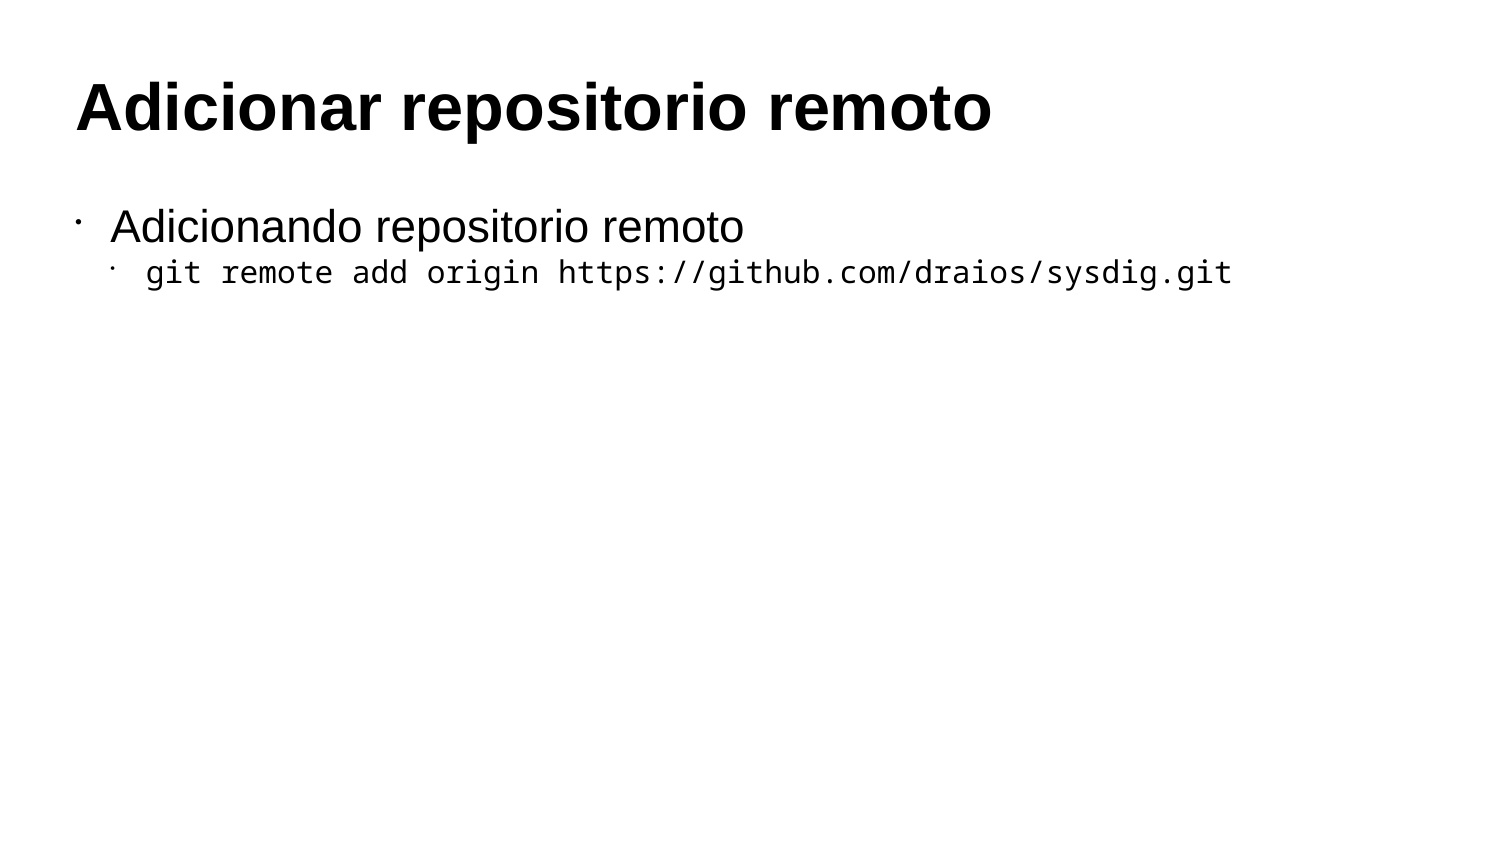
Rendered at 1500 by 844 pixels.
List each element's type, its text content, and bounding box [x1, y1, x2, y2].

text_box Adicionar repositorio remoto [75, 33, 1425, 175]
text_box Adicionando repositorio remoto git remote add origin https://github.com/draios/sysdig.git [75, 196, 1425, 808]
